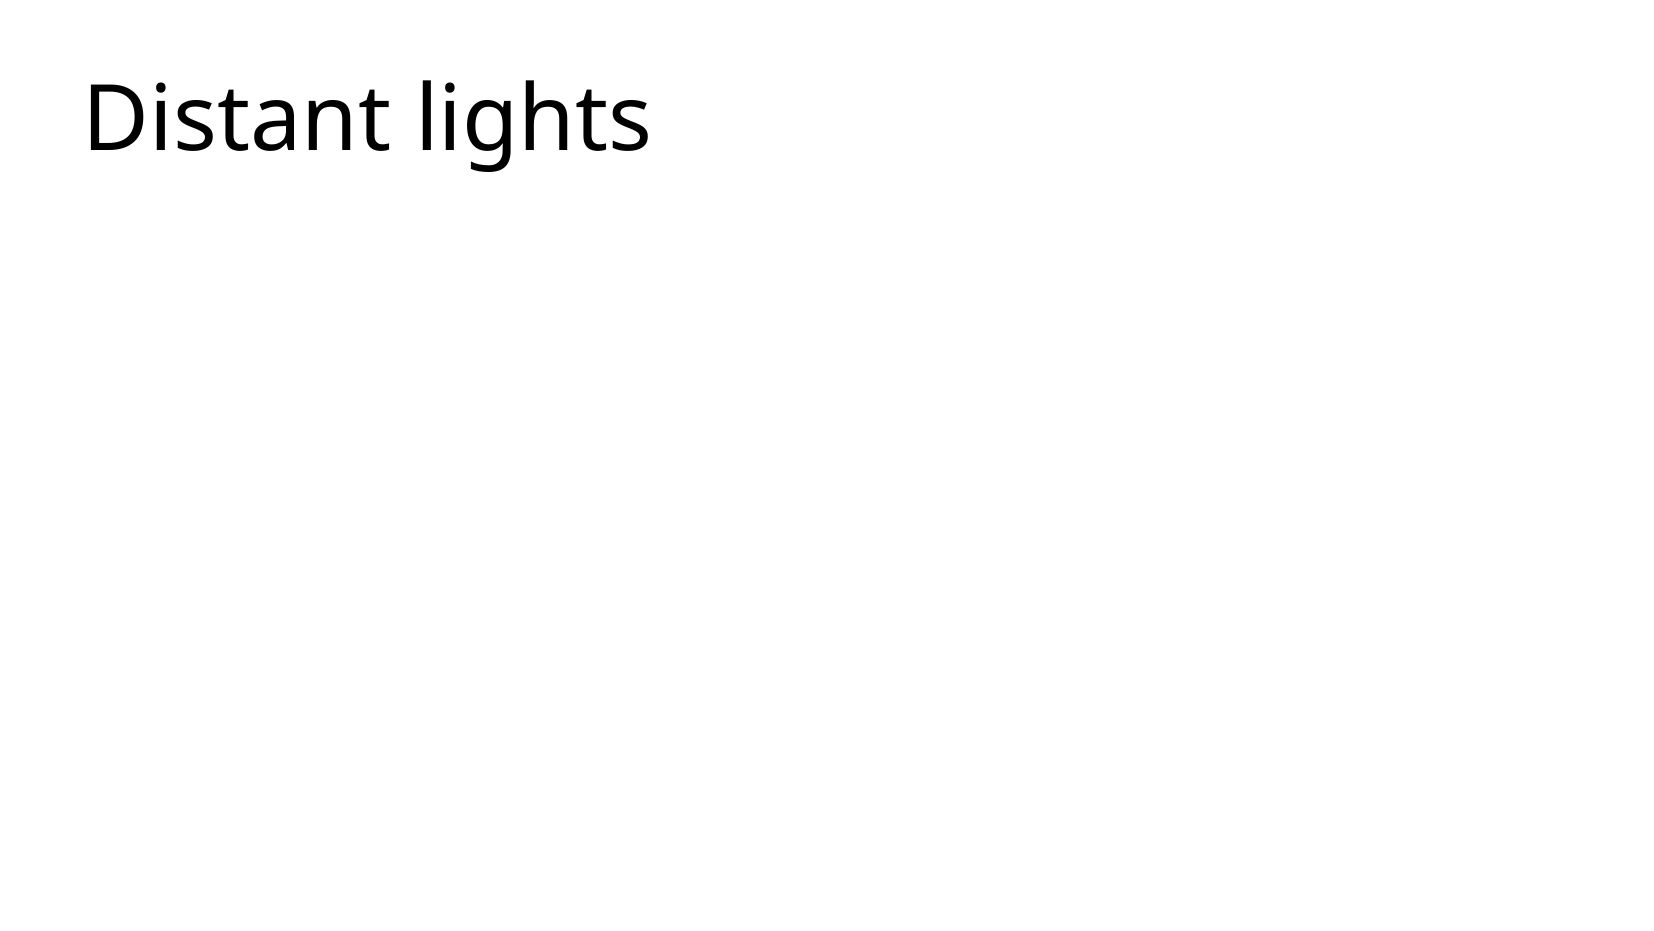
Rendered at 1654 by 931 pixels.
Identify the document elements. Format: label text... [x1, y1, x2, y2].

title Distant lights [82, 37, 1571, 193]
